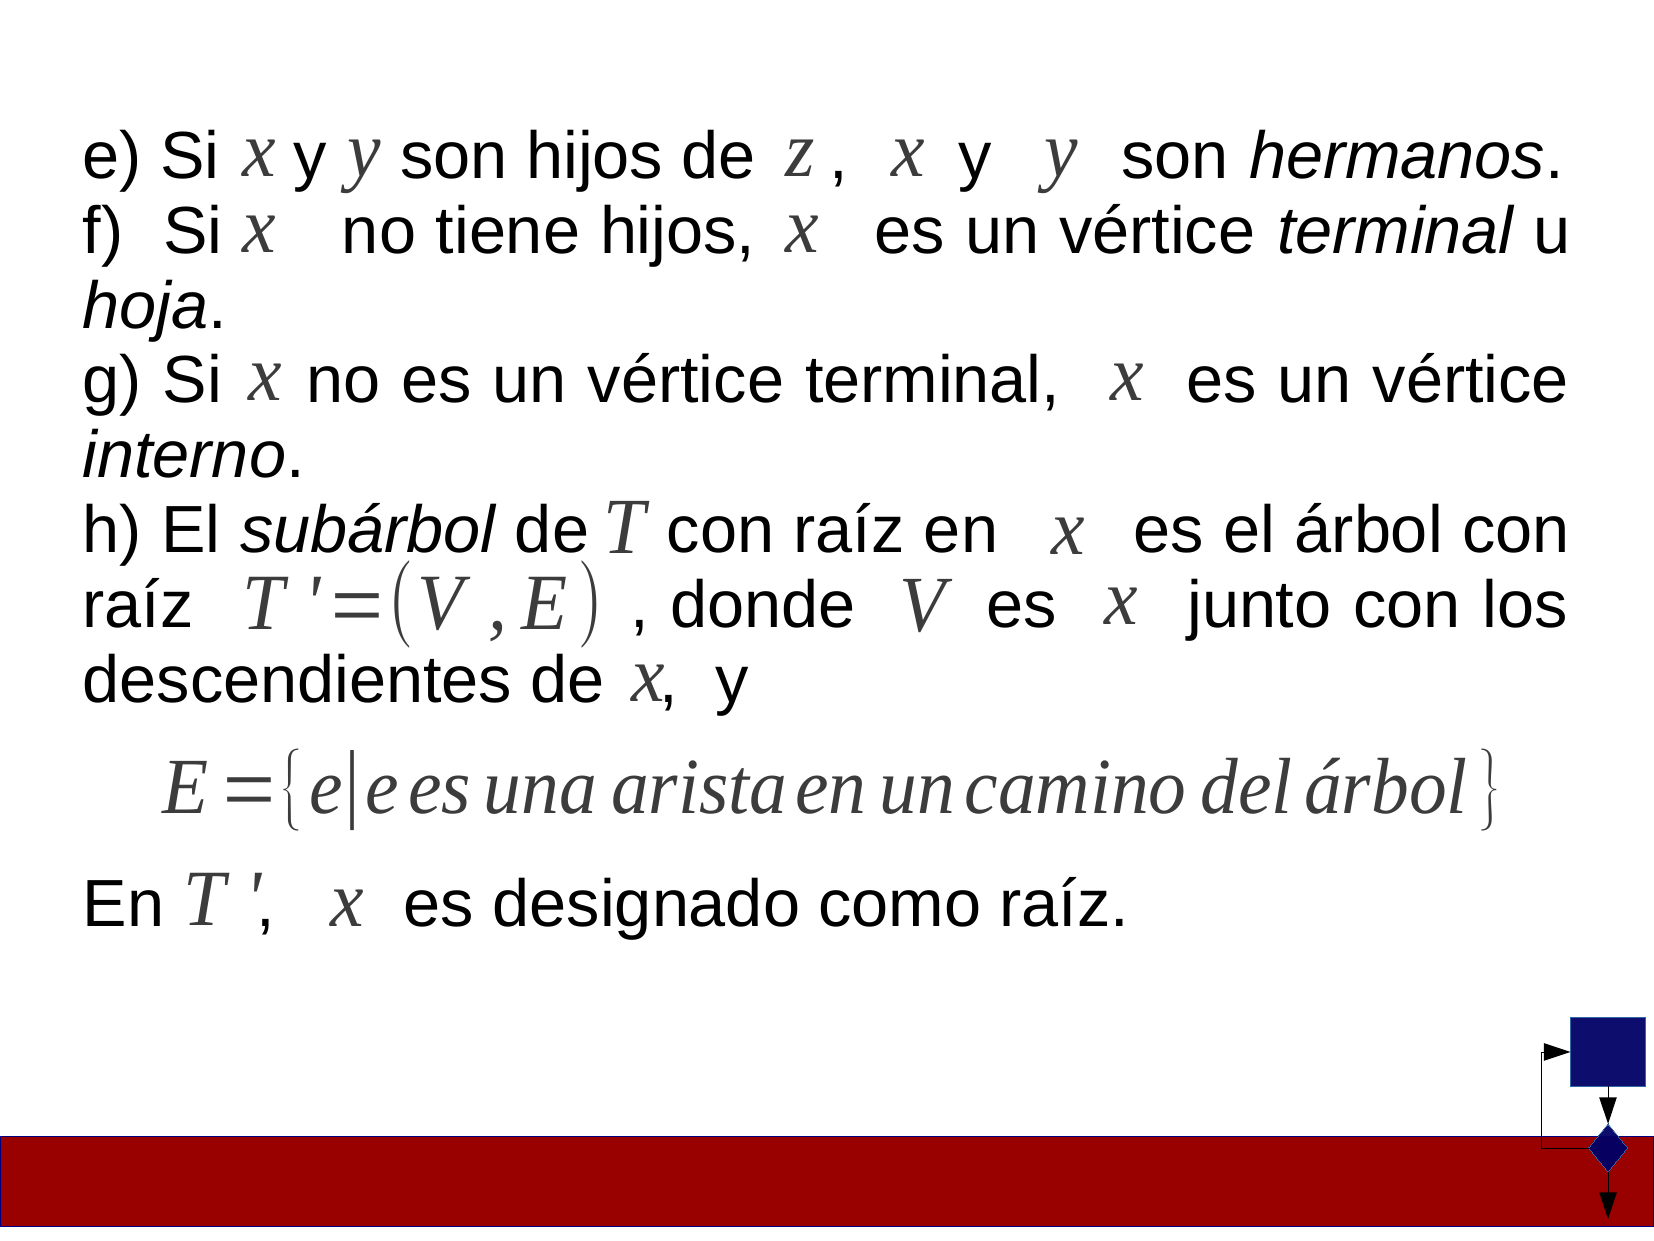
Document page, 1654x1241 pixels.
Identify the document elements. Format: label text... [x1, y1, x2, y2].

chart [1086, 330, 1167, 420]
chart [218, 106, 298, 272]
text_box [1570, 1017, 1646, 1087]
chart [139, 744, 1526, 836]
chart [868, 106, 948, 195]
chart [307, 856, 387, 946]
subtitle e) Si y son hijos de , y son hermanos. f) Si no tiene hijos, es un vértice terminal u hoja. g) Si no es un vértice terminal, es un vértice interno. h) El subárbol de con raíz en es el árbol con raíz , donde es junto con los descendientes de , y En , es designado como raíz. [82, 49, 1571, 1010]
chart [223, 483, 688, 721]
chart [319, 106, 403, 196]
chart [880, 561, 975, 650]
text_box [0, 1124, 1654, 1227]
chart [761, 106, 842, 272]
chart [224, 330, 304, 420]
chart [1016, 106, 1100, 196]
chart [164, 855, 286, 945]
chart [1027, 484, 1161, 644]
